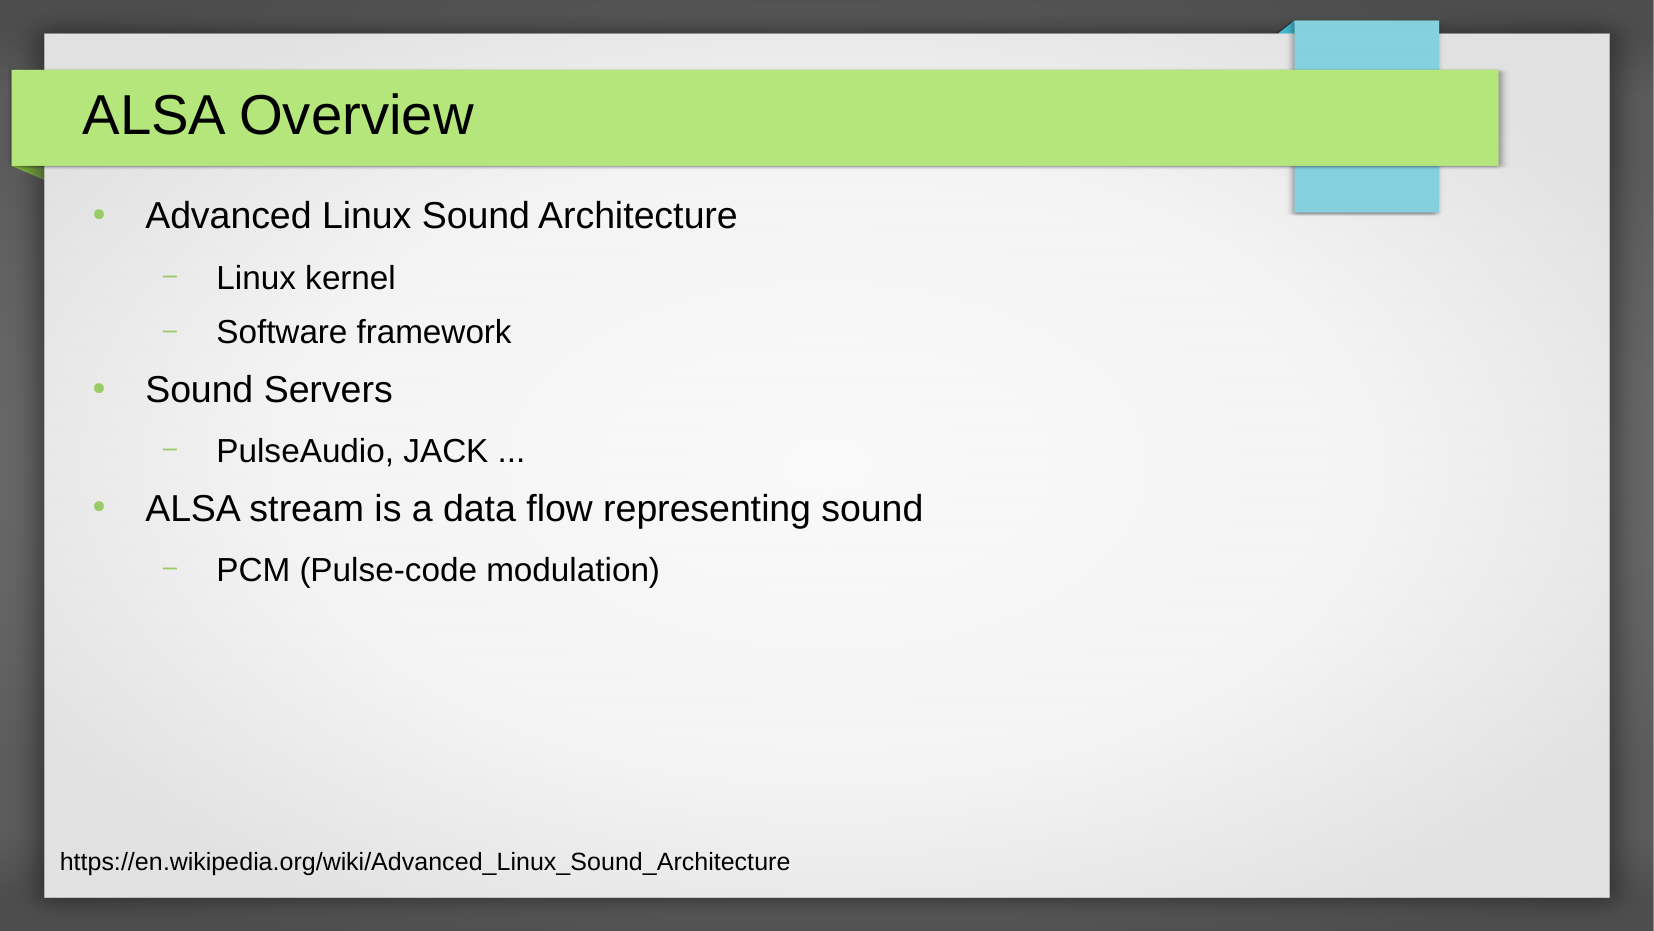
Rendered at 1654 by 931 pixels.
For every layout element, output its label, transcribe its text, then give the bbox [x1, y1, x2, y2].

picture [0, 0, 1654, 931]
list Advanced Linux Sound Architecture Linux kernel Software framework Sound Servers PulseAudio, JACK ... ALSA stream is a data flow representing sound PCM (Pulse-code modulation) [74, 195, 1276, 735]
text_box https://en.wikipedia.org/wiki/Advanced_Linux_Sound_Architecture [45, 840, 841, 897]
title ALSA Overview [82, 70, 1264, 160]
